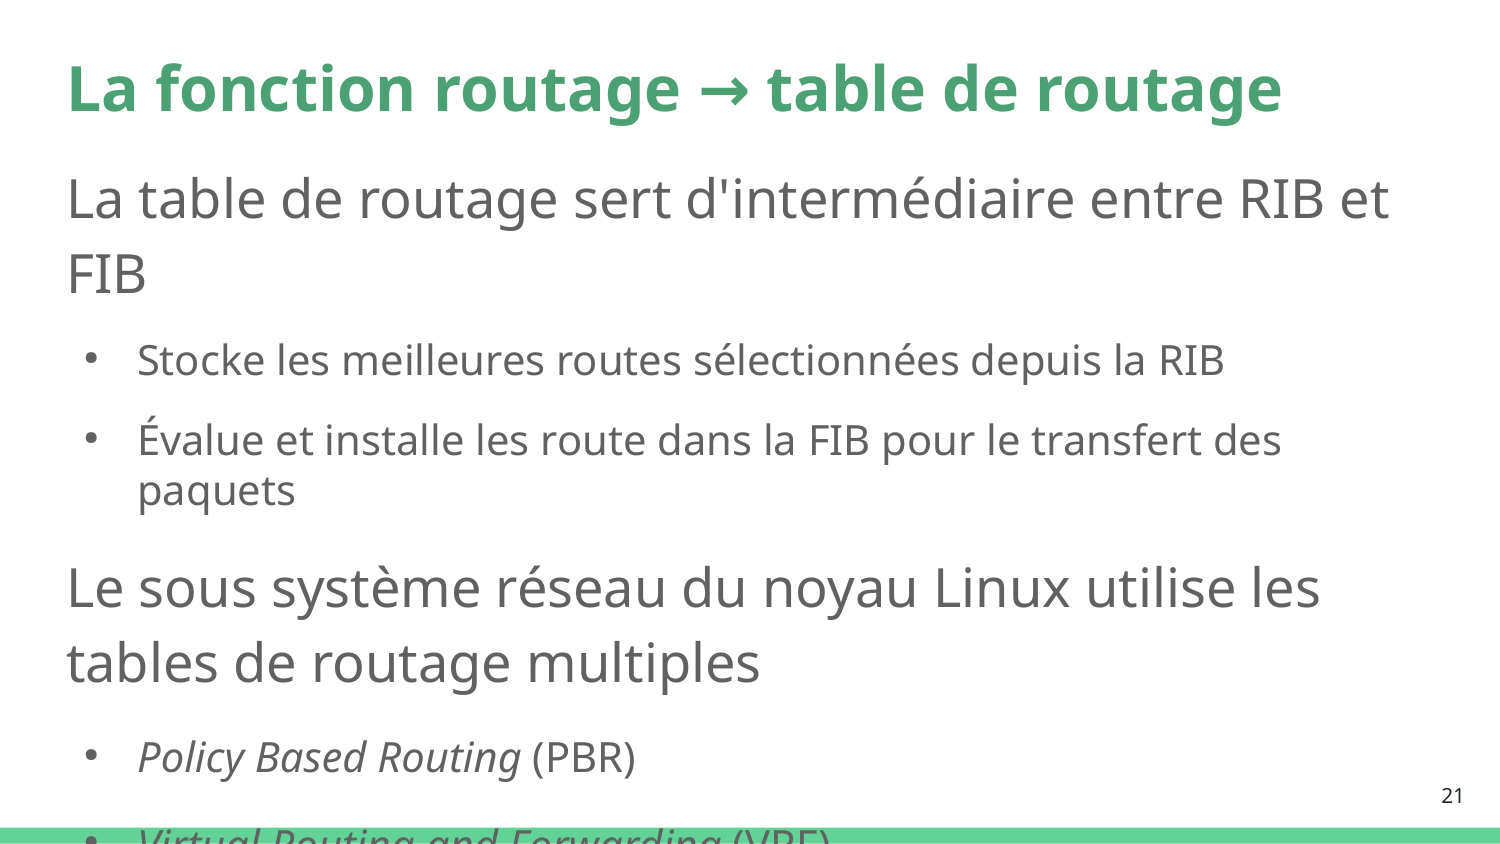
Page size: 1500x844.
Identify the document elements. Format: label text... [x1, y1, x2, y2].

title La fonction routage → table de routage [51, 23, 1449, 117]
list La table de routage sert d'intermédiaire entre RIB et FIB Stocke les meilleures routes sélectionnées depuis la RIB Évalue et installe les route dans la FIB pour le transfert des paquets Le sous système réseau du noyau Linux utilise les tables de routage multiples Policy Based Routing (PBR) Virtual Routing and Forwarding (VRF) [51, 139, 1449, 834]
slide_number <numéro> [1389, 764, 1480, 830]
